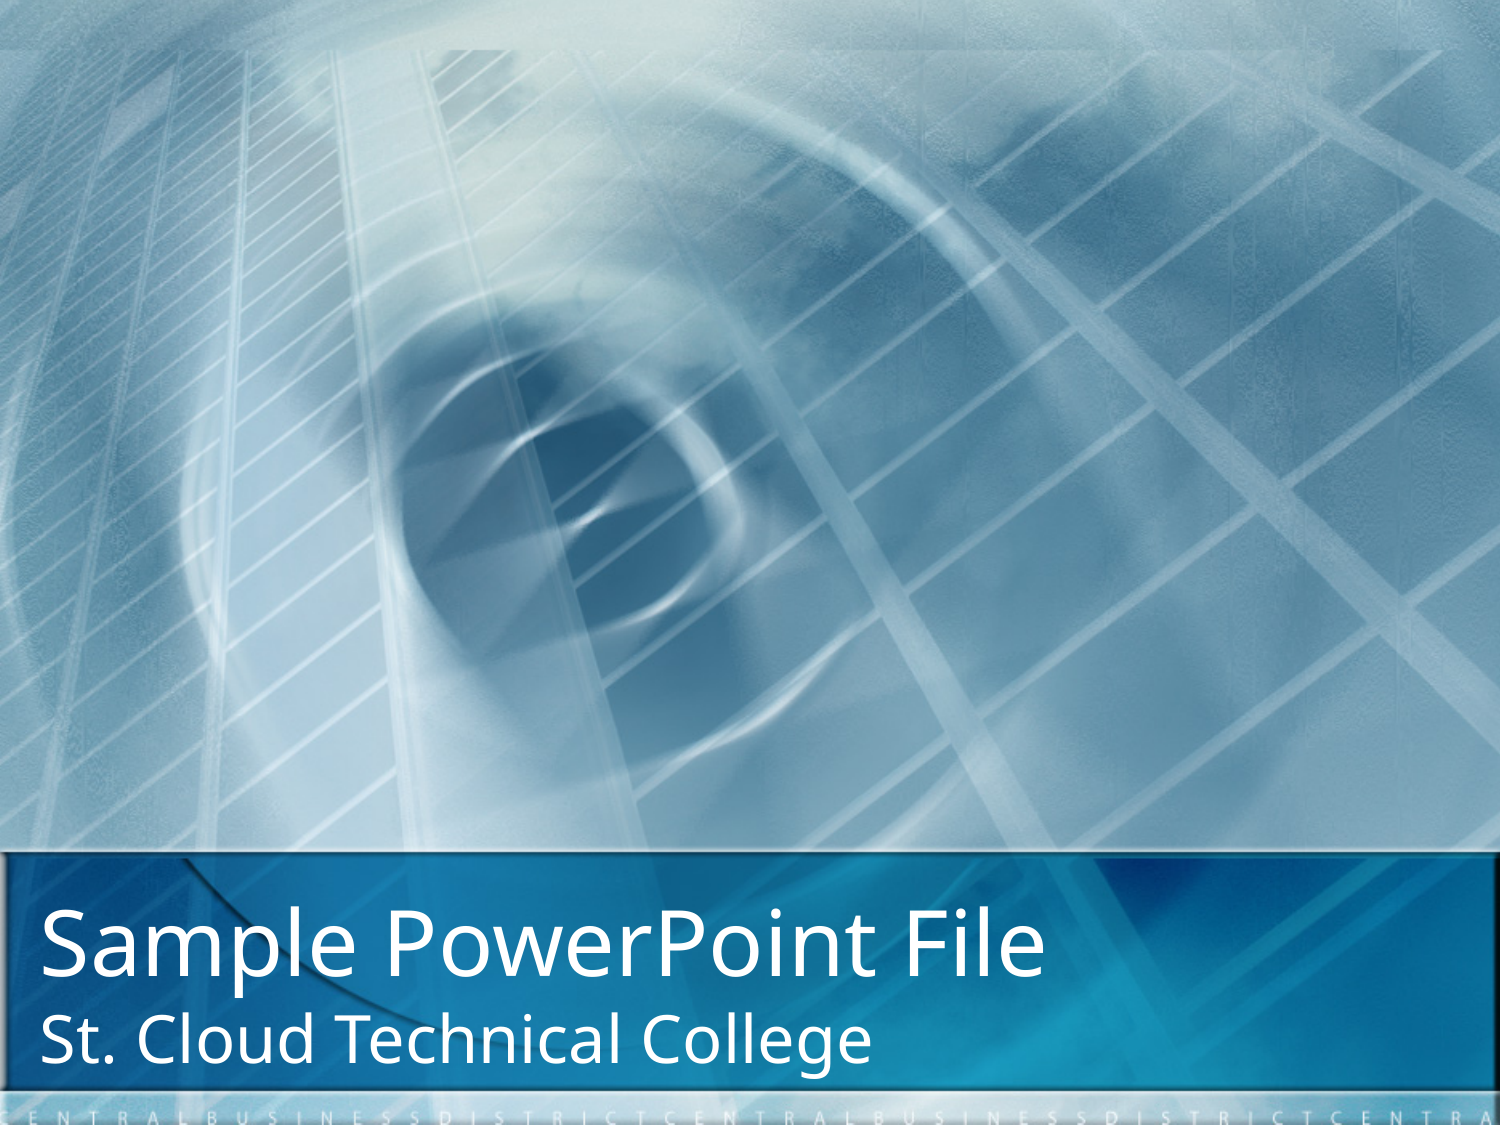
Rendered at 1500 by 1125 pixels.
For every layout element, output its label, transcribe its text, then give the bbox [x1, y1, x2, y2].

subtitle St. Cloud Technical College [24, 989, 1075, 1113]
title Sample PowerPoint File [24, 852, 1250, 1003]
picture [0, 0, 1500, 1125]
